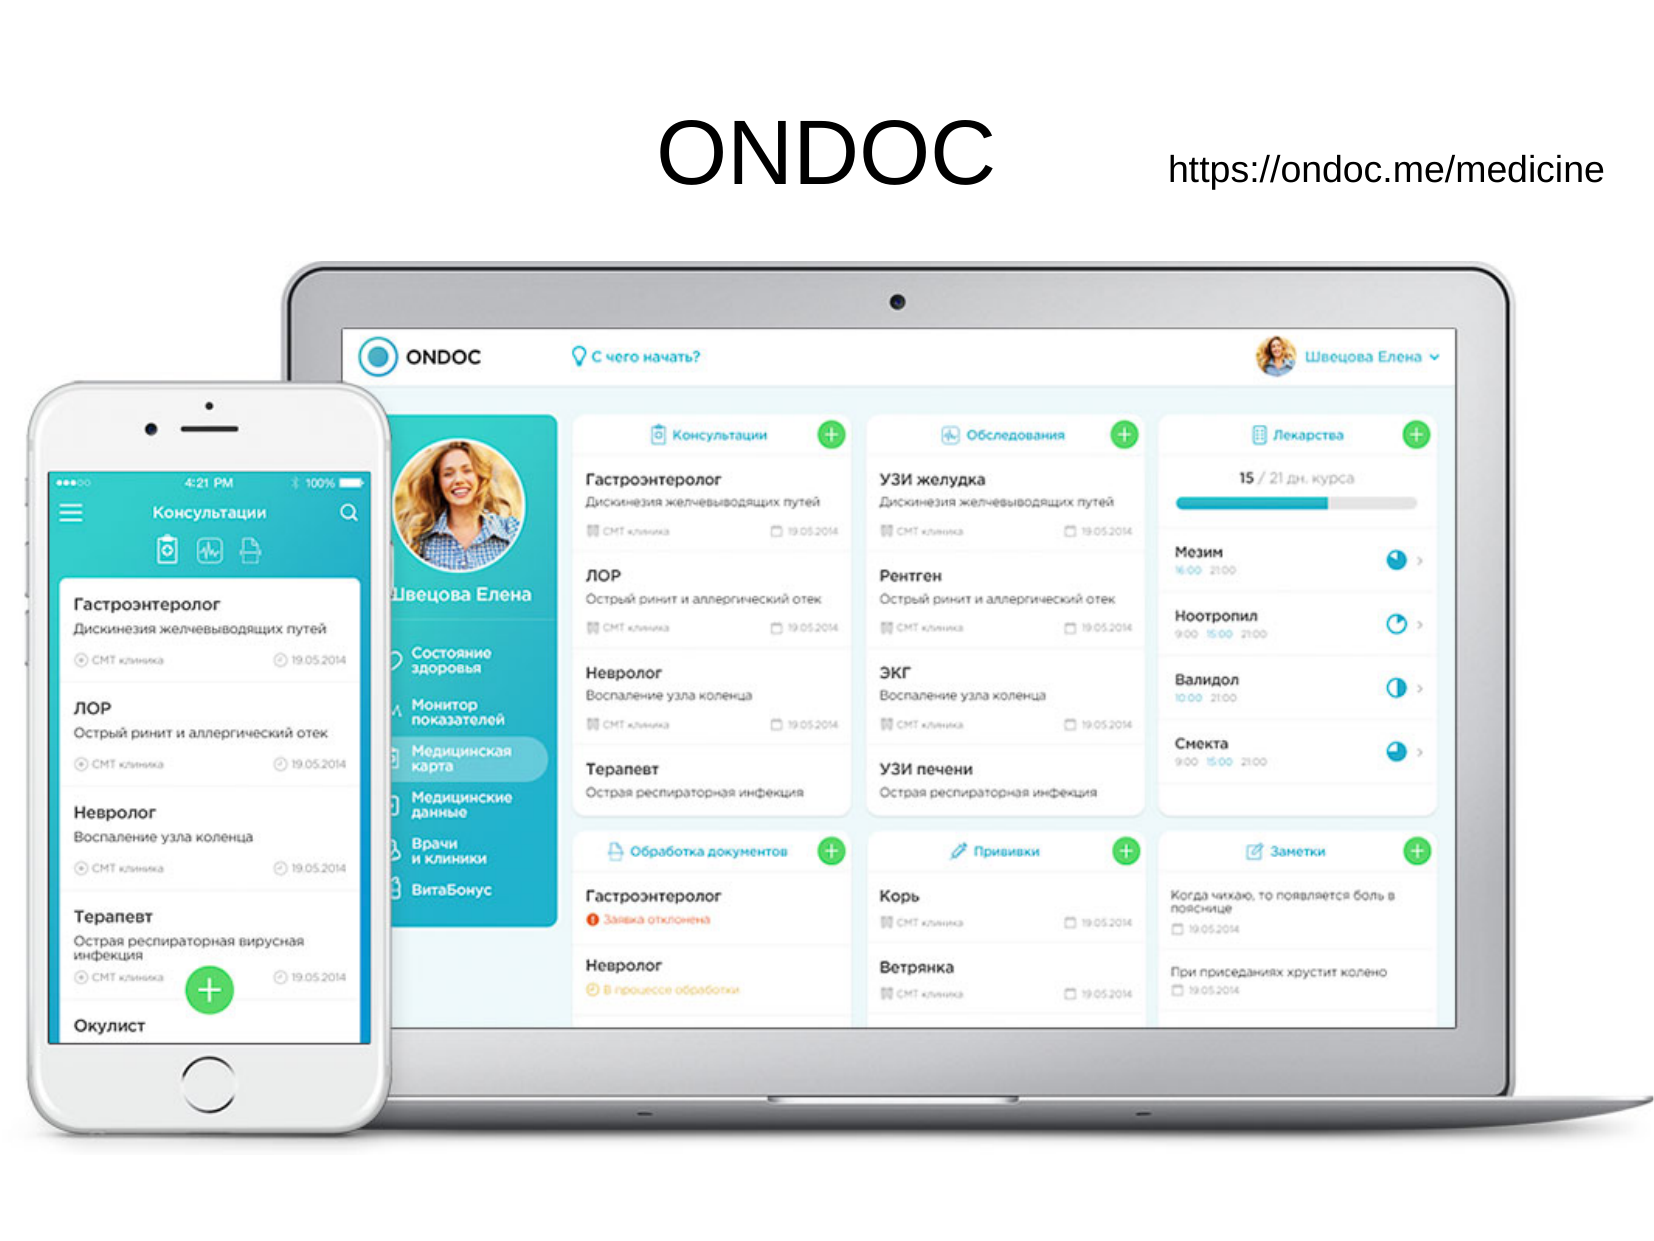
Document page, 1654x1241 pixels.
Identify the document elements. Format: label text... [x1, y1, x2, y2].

picture [0, 261, 1654, 1156]
title ONDOC [82, 49, 1571, 257]
text_box https://ondoc.me/medicine [1153, 140, 1621, 198]
